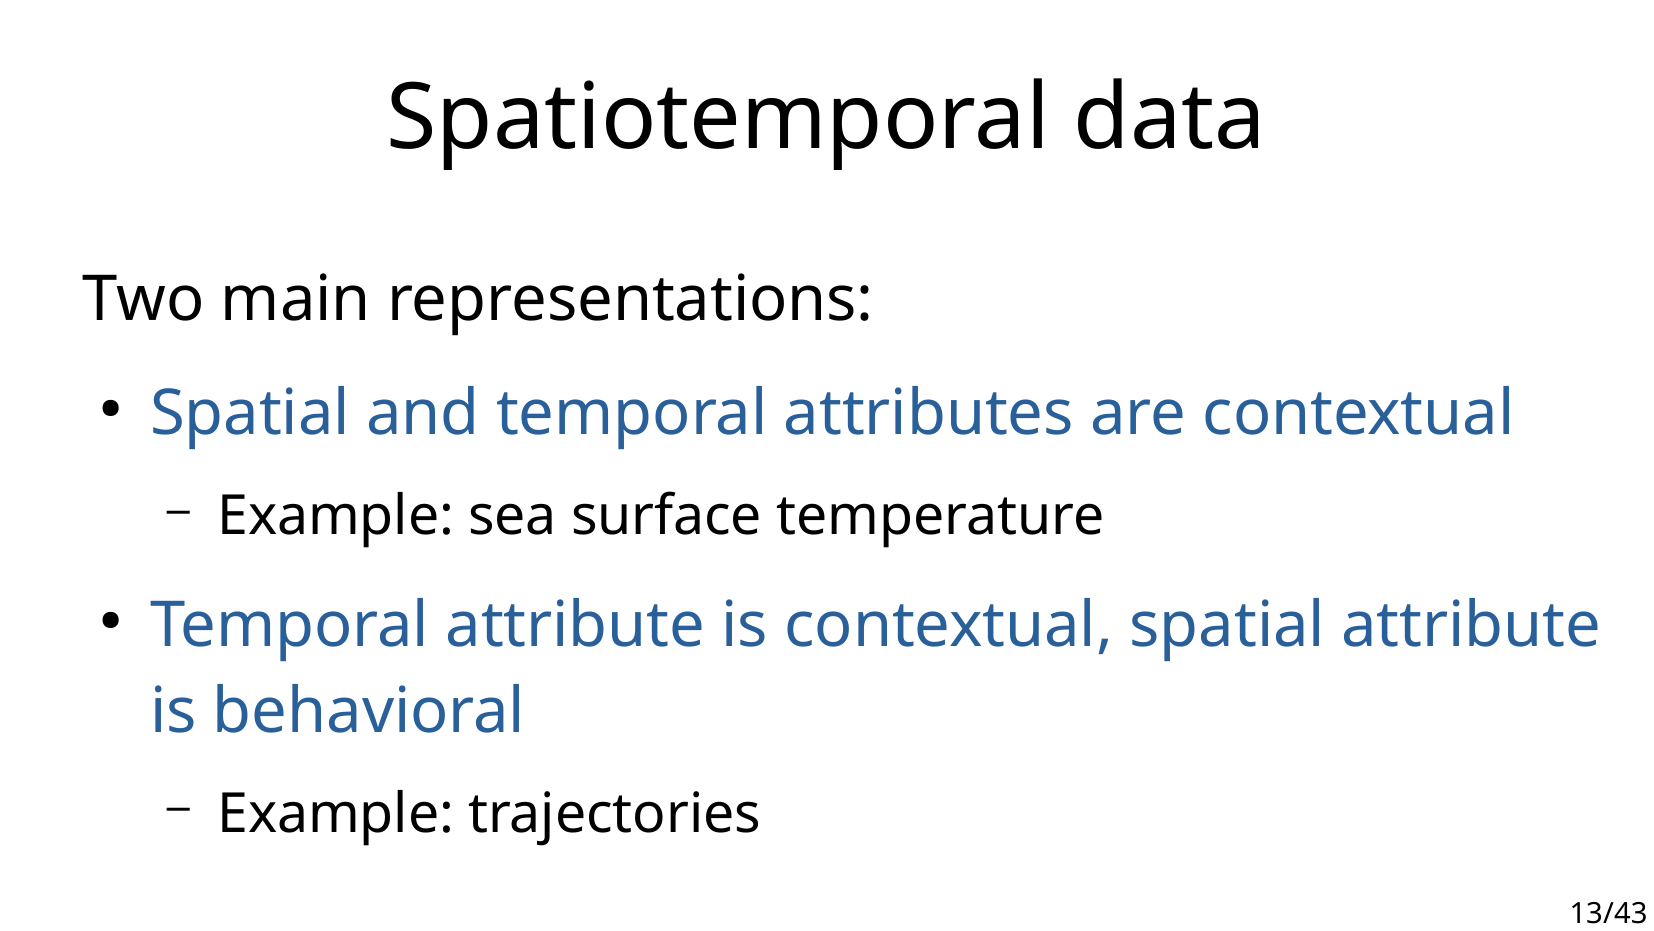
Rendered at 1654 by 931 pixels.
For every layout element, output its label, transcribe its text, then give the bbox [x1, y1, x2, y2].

title Spatiotemporal data [82, 1, 1571, 226]
list Two main representations: Spatial and temporal attributes are contextual Example: sea surface temperature Temporal attribute is contextual, spatial attribute is behavioral Example: trajectories [82, 253, 1606, 856]
